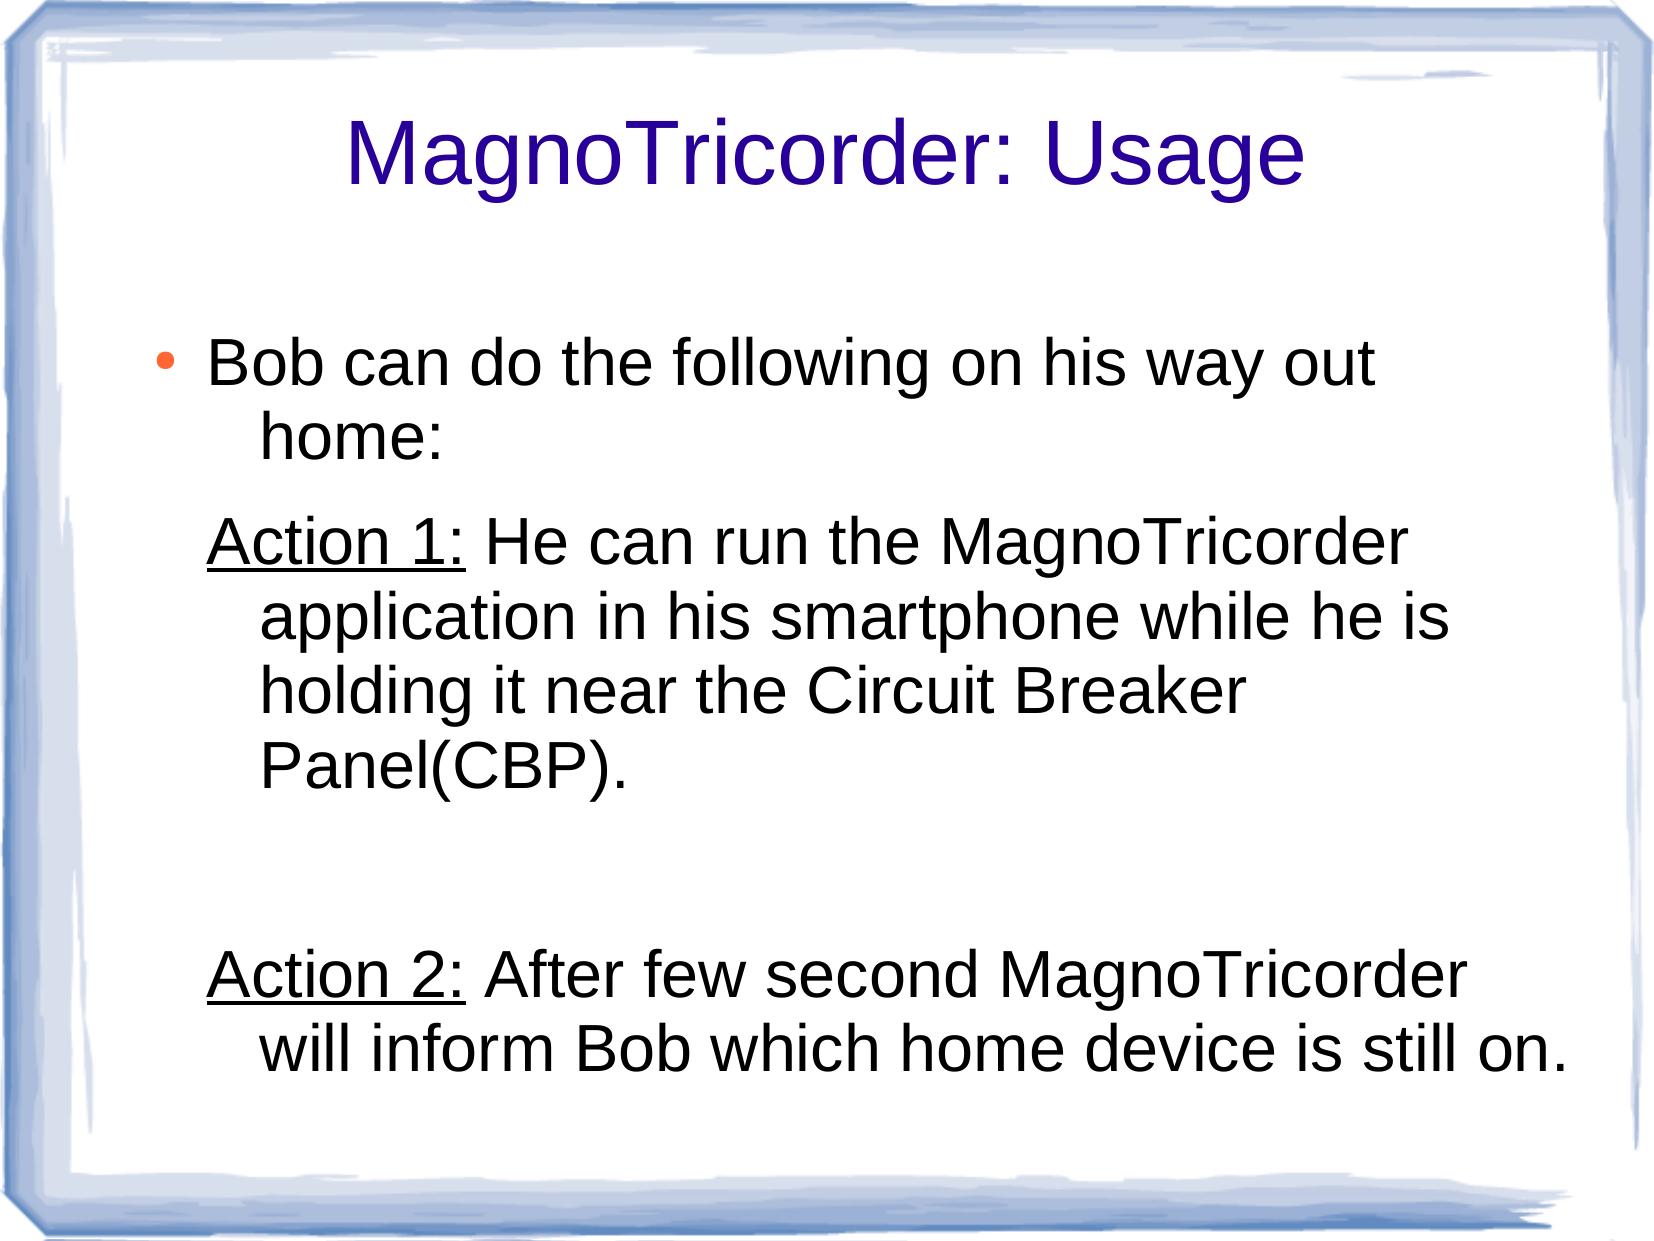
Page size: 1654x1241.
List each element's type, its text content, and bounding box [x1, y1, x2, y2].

title MagnoTricorder: Usage [82, 56, 1571, 250]
picture [0, 0, 1654, 1241]
list Bob can do the following on his way out home: Action 1: He can run the MagnoTricorder application in his smartphone while he is holding it near the Circuit Breaker Panel(CBP). Action 2: After few second MagnoTricorder will inform Bob which home device is still on. [118, 324, 1571, 1159]
